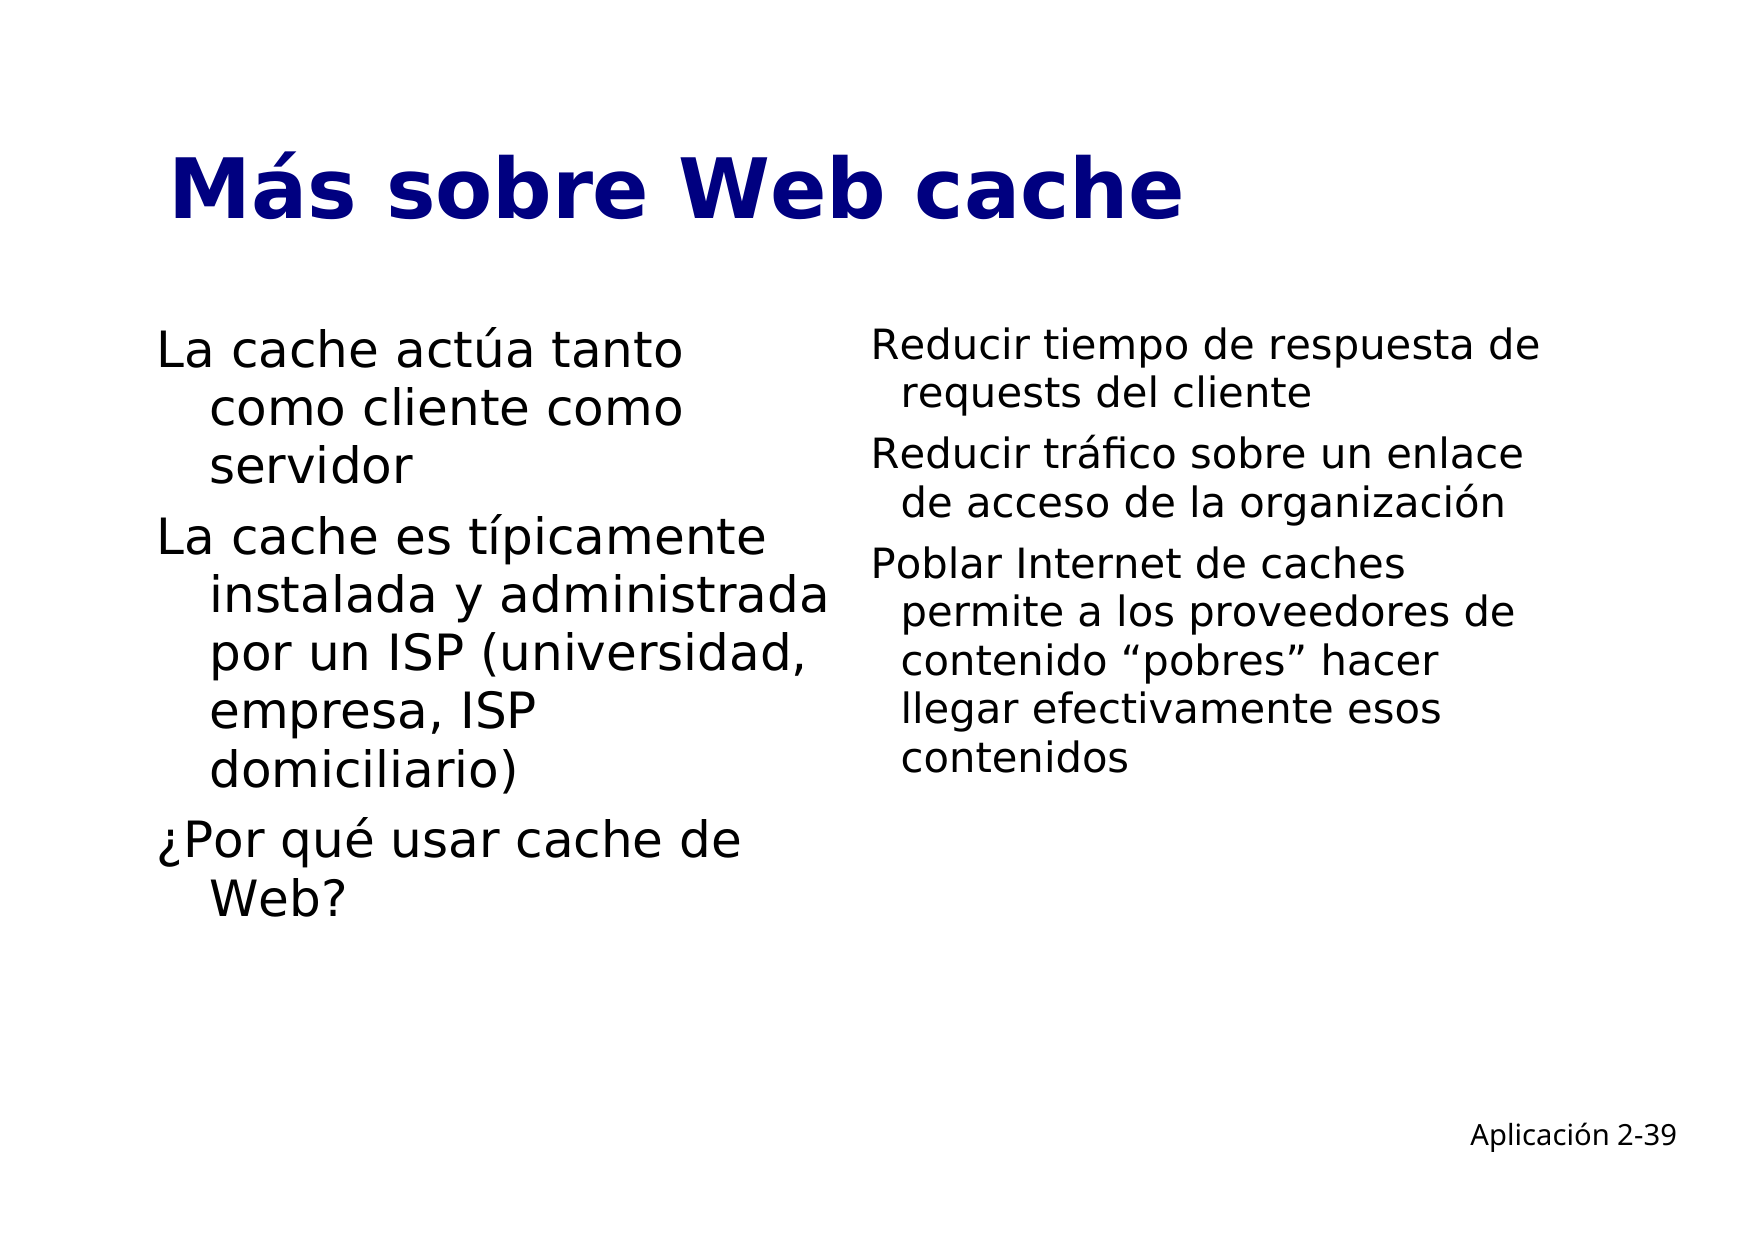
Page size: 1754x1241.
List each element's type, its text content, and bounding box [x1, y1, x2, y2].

list Reducir tiempo de respuesta de requests del cliente Reducir tráfico sobre un enlace de acceso de la organización Poblar Internet de caches permite a los proveedores de contenido “pobres” hacer llegar efectivamente esos contenidos [863, 320, 1545, 932]
list La cache actúa tanto como cliente como servidor La cache es típicamente instalada y administrada por un ISP (universidad, empresa, ISP domiciliario) ¿Por qué usar cache de Web? [153, 320, 836, 928]
title Más sobre Web cache [153, 95, 1545, 284]
